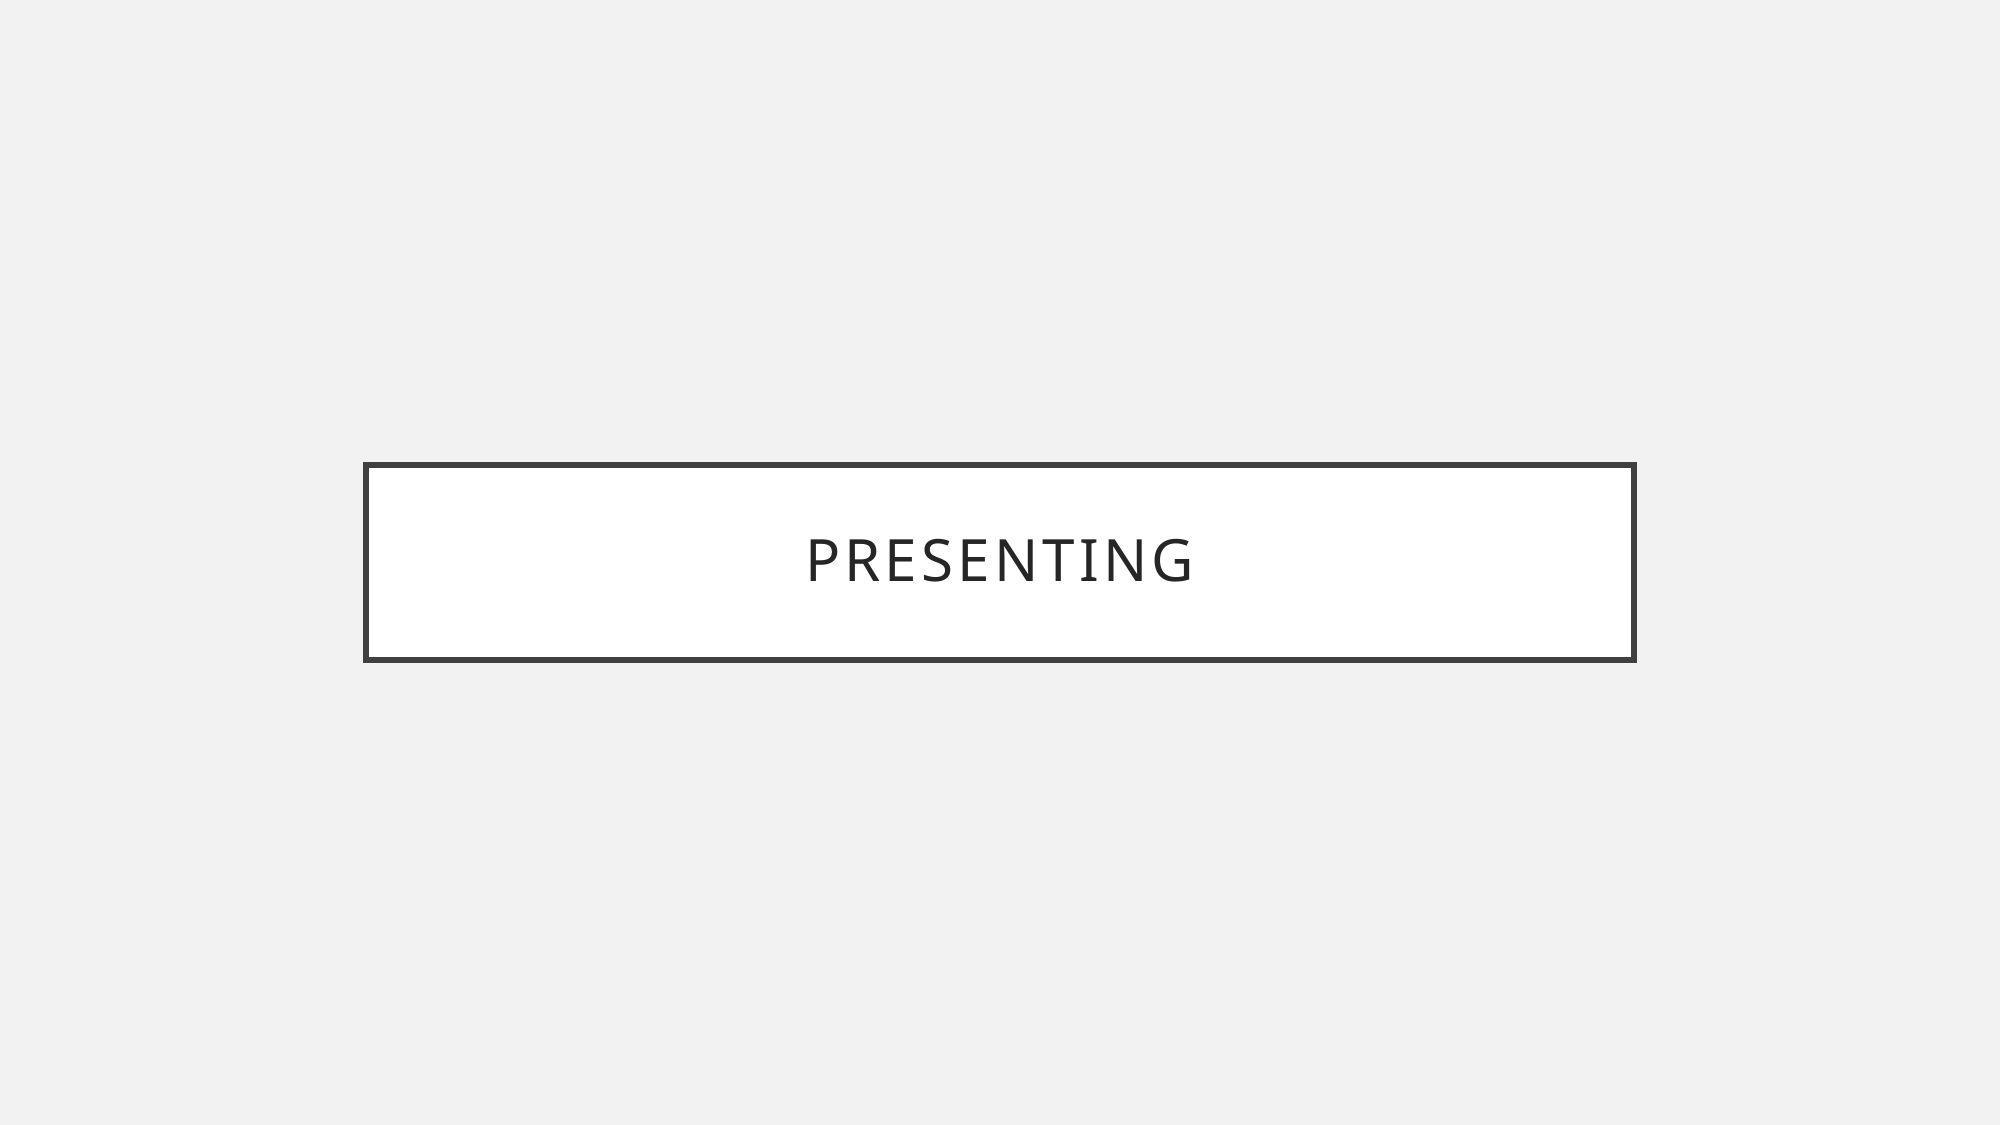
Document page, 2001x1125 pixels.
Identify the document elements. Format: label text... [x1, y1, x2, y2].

title Presenting [366, 464, 1634, 660]
